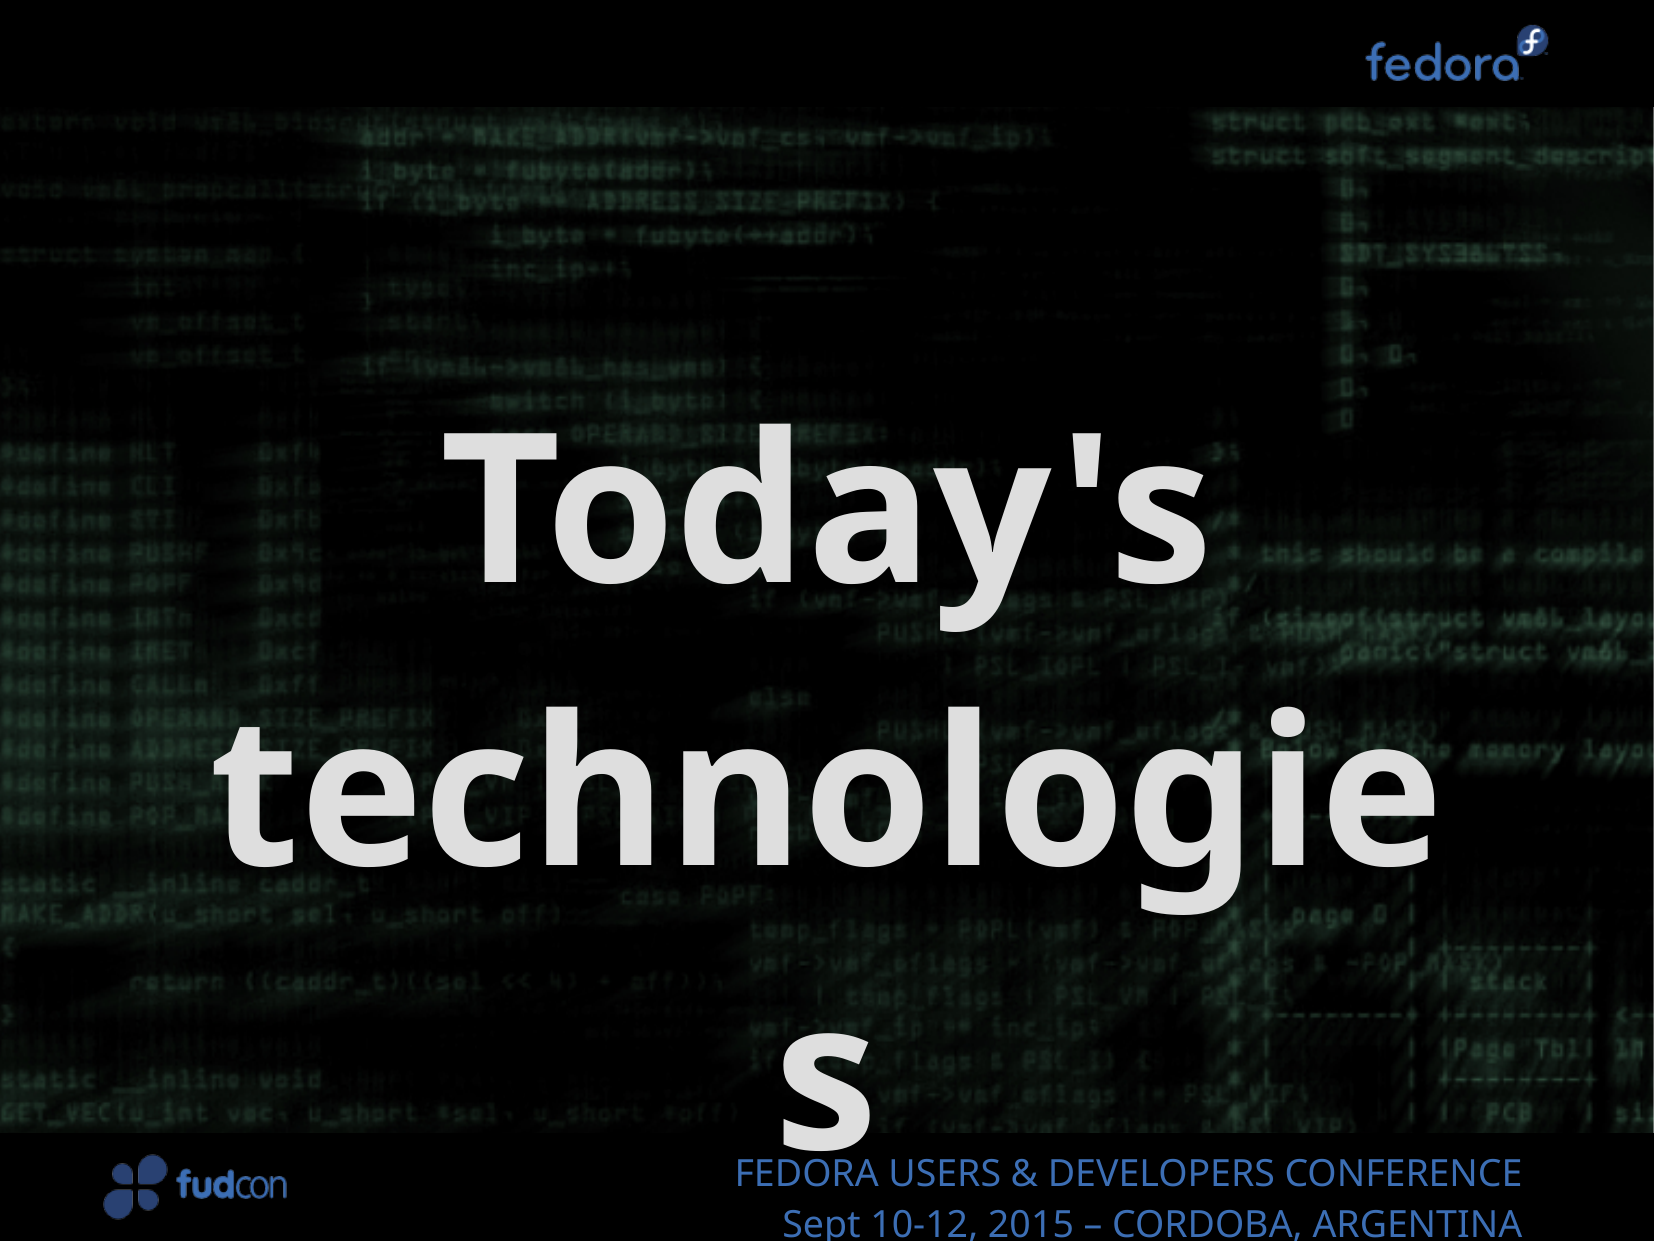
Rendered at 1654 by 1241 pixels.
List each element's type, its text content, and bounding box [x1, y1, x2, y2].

text_box Today's technologies [163, 352, 1490, 888]
picture [0, 0, 1654, 1241]
